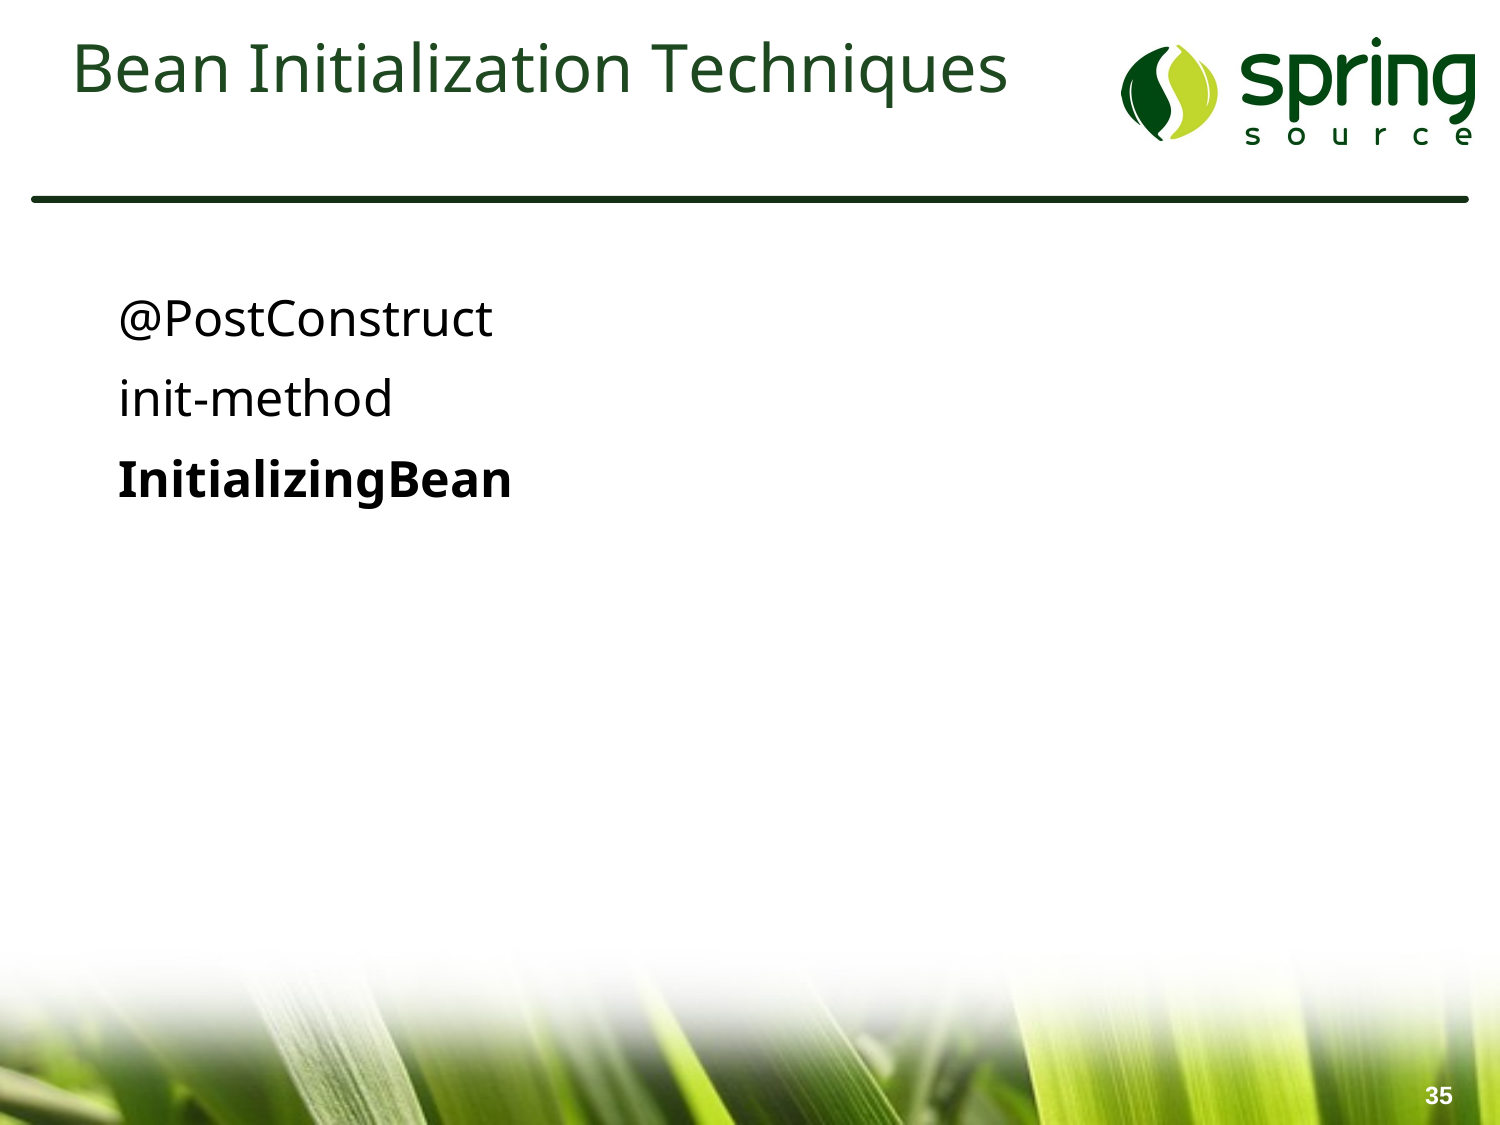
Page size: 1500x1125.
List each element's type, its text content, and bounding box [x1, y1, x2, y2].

title Bean Initialization Techniques [56, 13, 1089, 176]
picture [1121, 37, 1475, 145]
list @PostConstruct init-method InitializingBean [103, 275, 1394, 938]
picture [0, 944, 1500, 1125]
